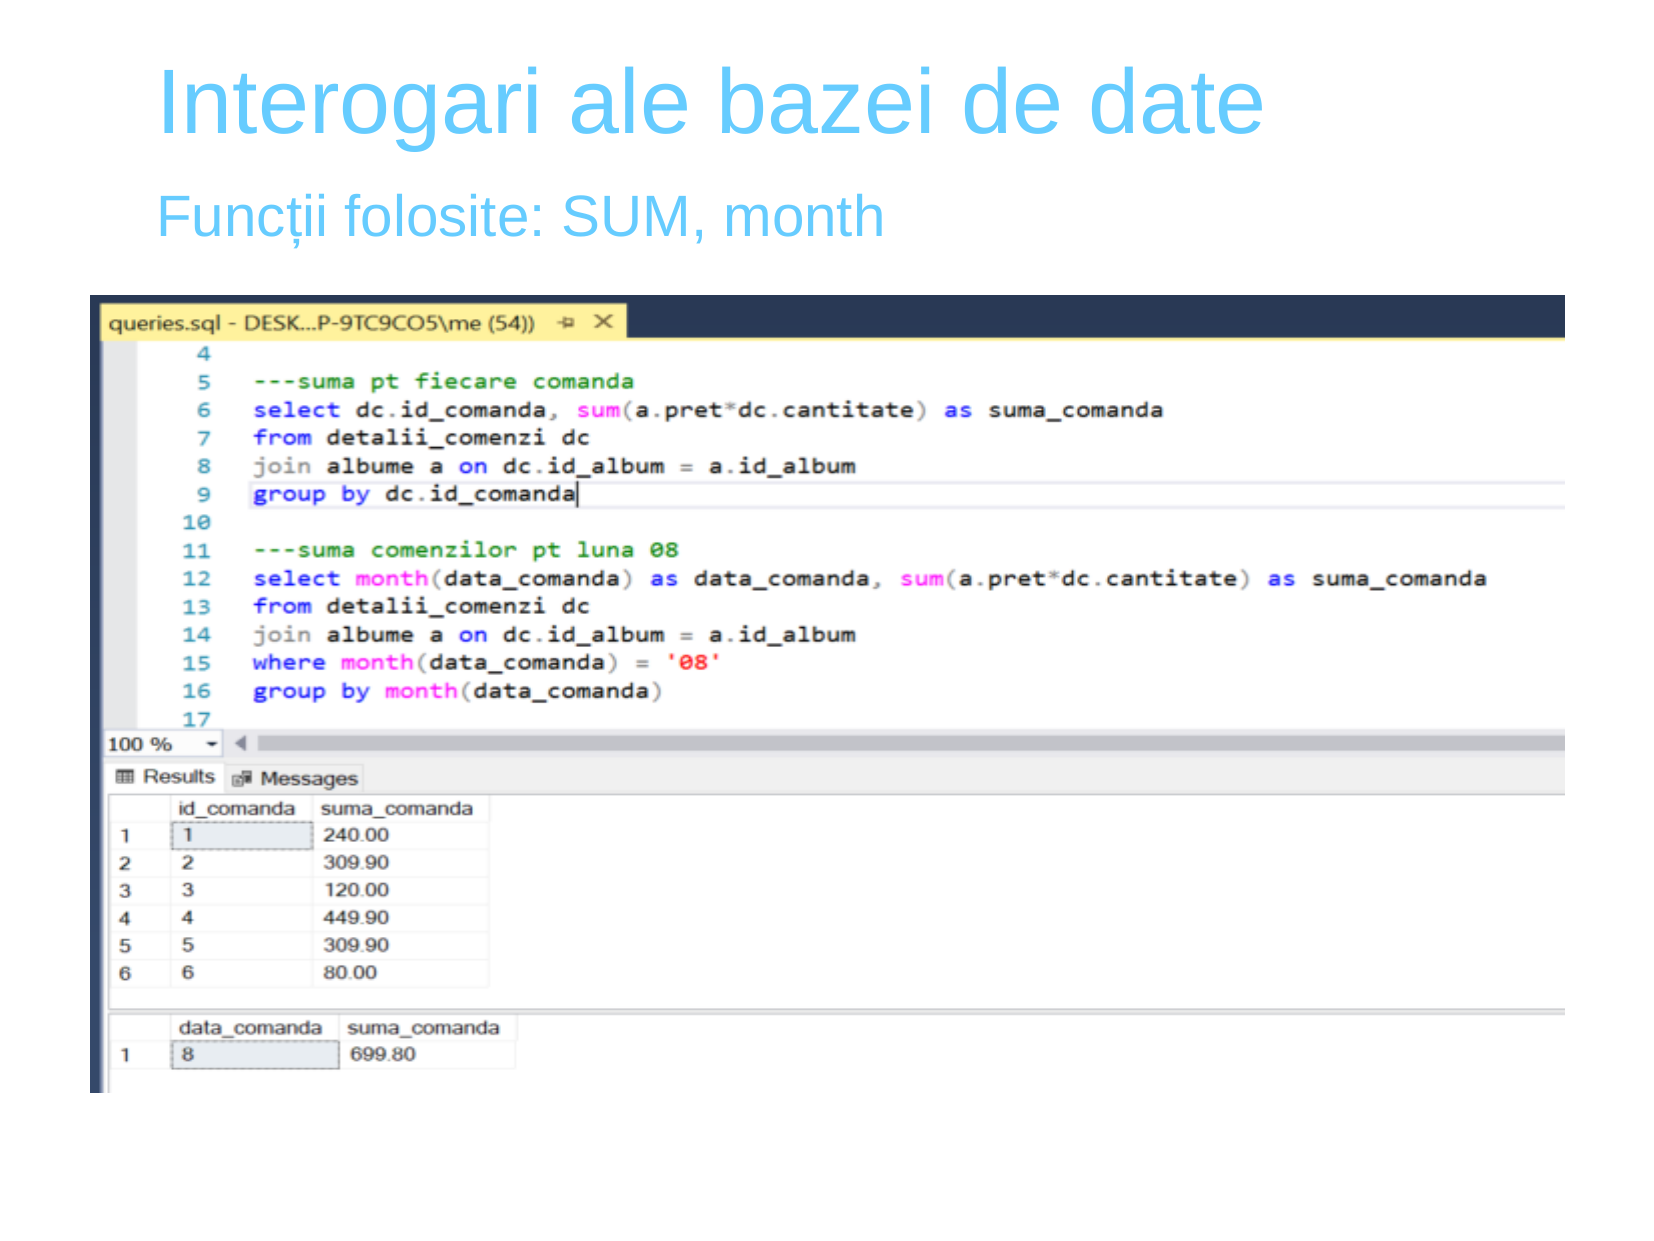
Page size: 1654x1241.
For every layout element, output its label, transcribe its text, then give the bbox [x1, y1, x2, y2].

picture [90, 295, 1565, 1093]
title Interogari ale bazei de date Funcții folosite: SUM, month [82, 49, 1571, 257]
